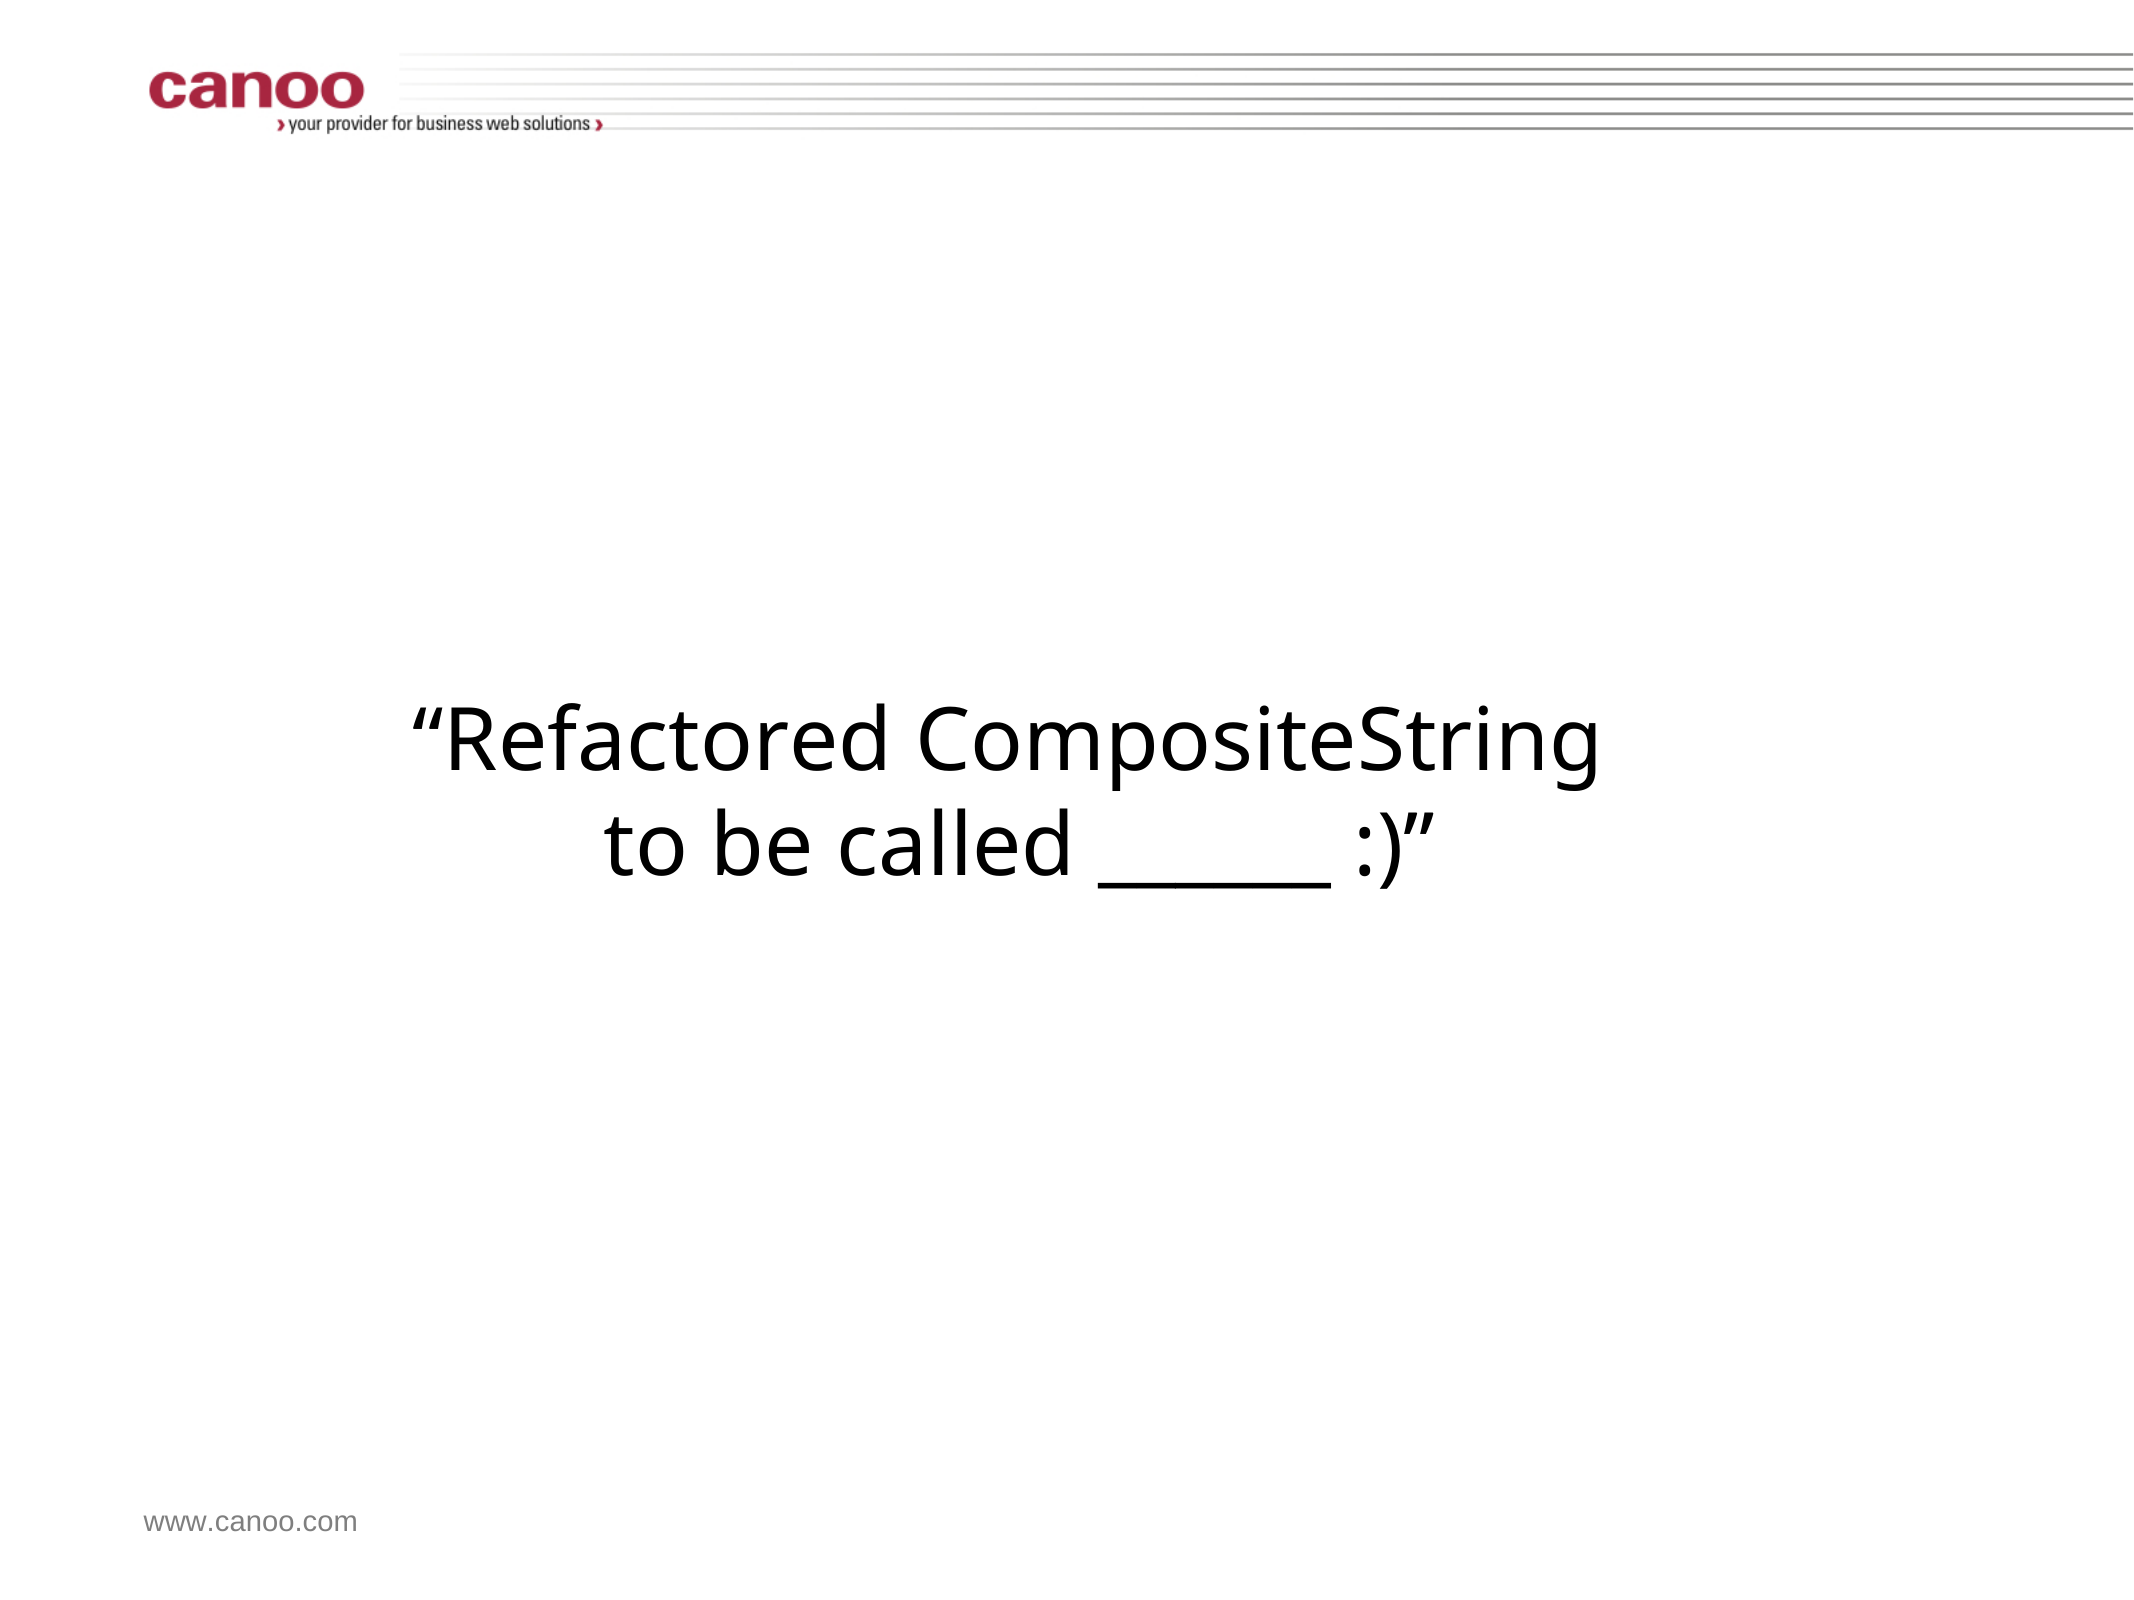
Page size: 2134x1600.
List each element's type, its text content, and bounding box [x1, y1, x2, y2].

text_box “Refactored CompositeString to be called ______ :)” [397, 675, 1736, 900]
picture [0, 21, 2134, 188]
